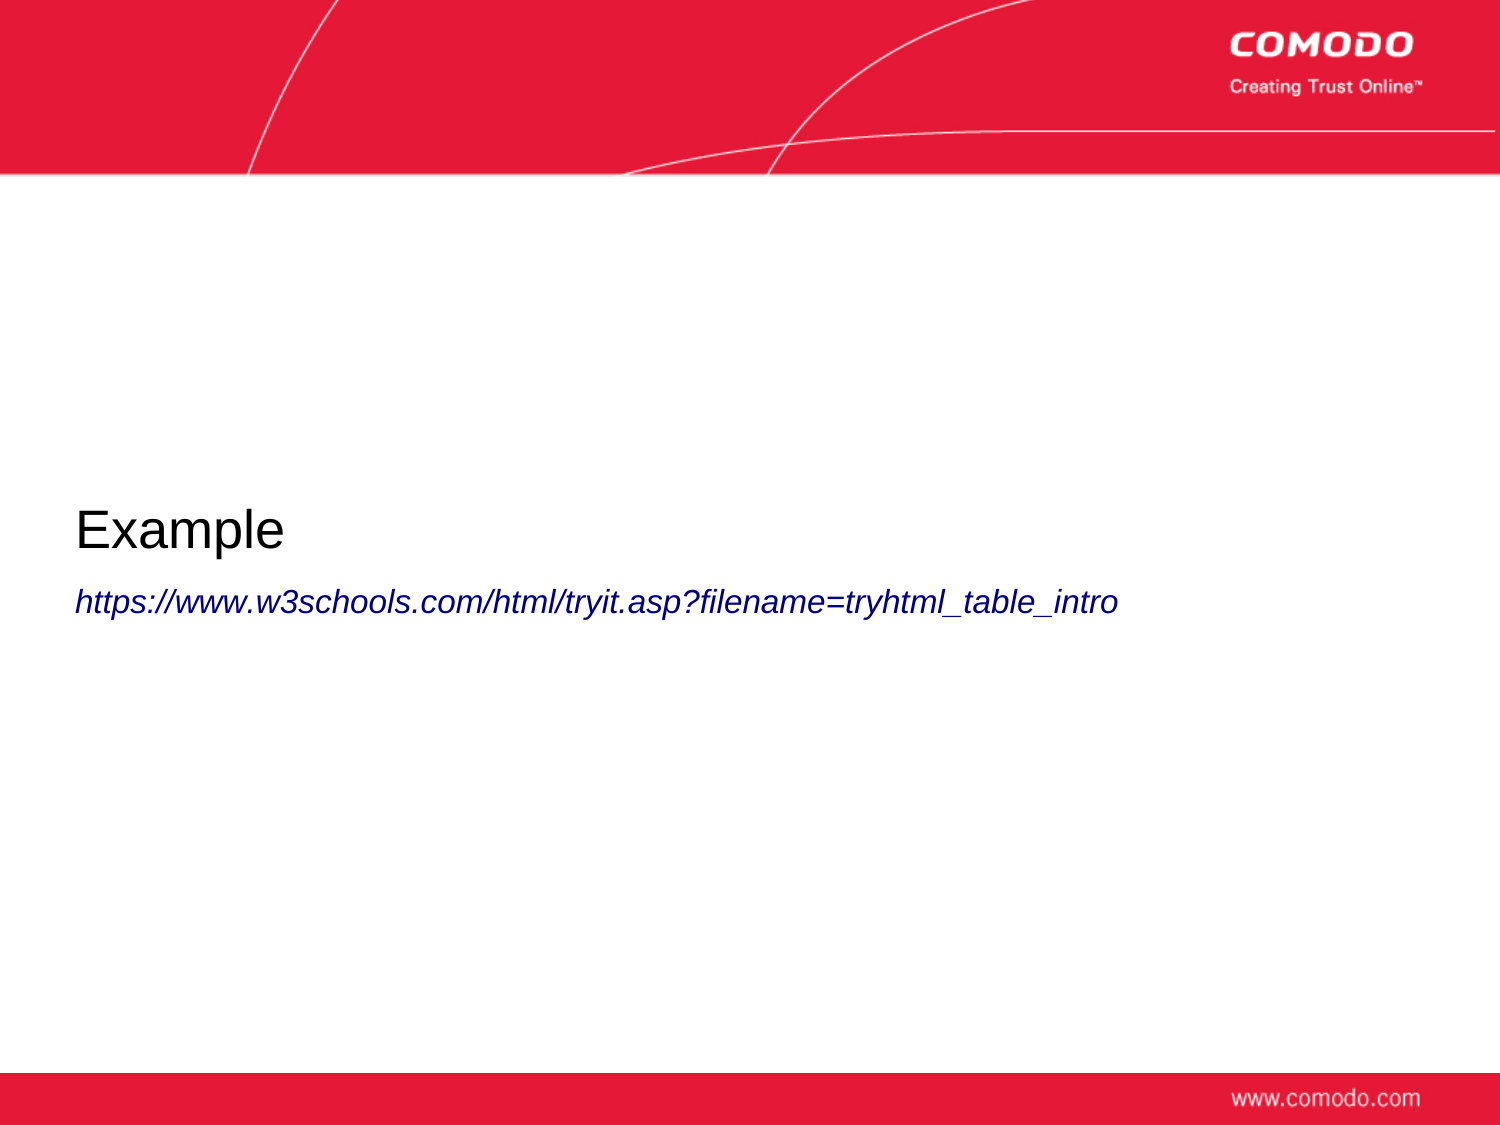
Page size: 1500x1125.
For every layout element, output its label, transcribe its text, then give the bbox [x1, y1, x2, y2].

picture [0, 1073, 1500, 1125]
picture [0, 0, 1500, 176]
list Example https://www.w3schools.com/html/tryit.asp?filename=tryhtml_table_intro [75, 496, 1423, 1004]
